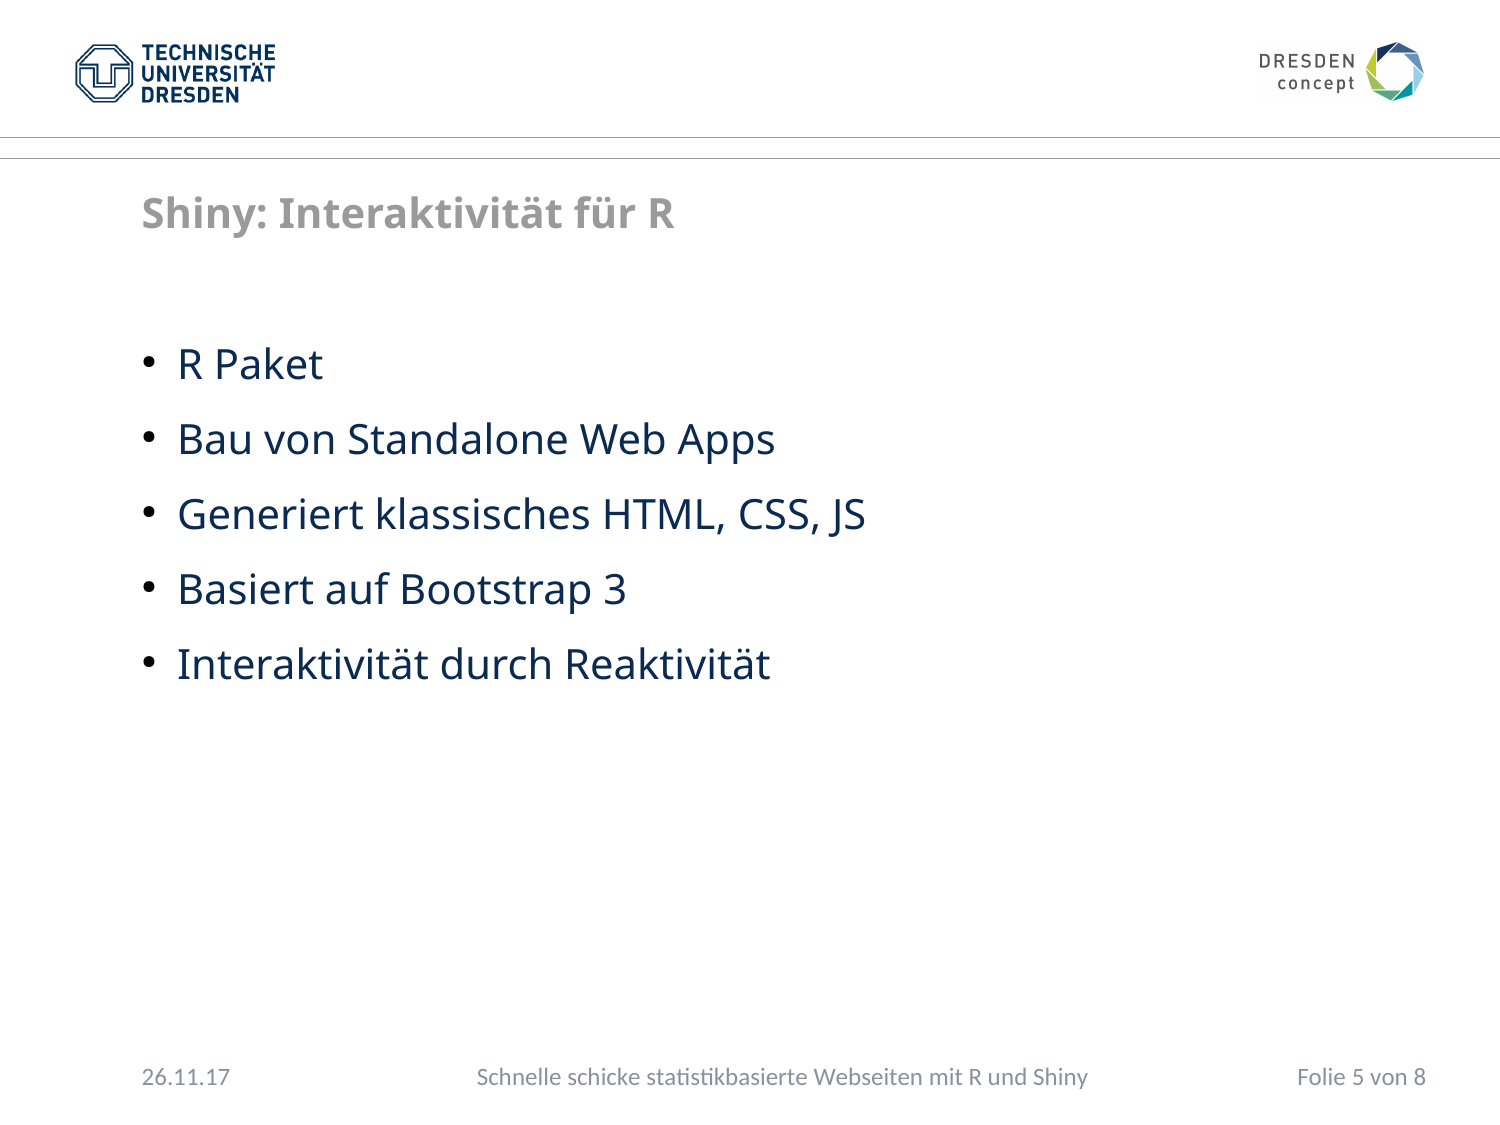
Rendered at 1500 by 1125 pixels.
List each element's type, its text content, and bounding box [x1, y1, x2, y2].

text_box Schnelle schicke statistikbasierte Webseiten mit R und Shiny [464, 1049, 1102, 1091]
text_box 26.11.17 [141, 1048, 454, 1091]
text_box Folie <Nummer> von 8 [1113, 1048, 1427, 1091]
list R Paket Bau von Standalone Web Apps Generiert klassisches HTML, CSS, JS Basiert auf Bootstrap 3 Interaktivität durch Reaktivität [141, 338, 1442, 1000]
list Shiny: Interaktivität für R [141, 187, 1427, 279]
picture [1260, 42, 1424, 101]
picture [75, 43, 275, 103]
